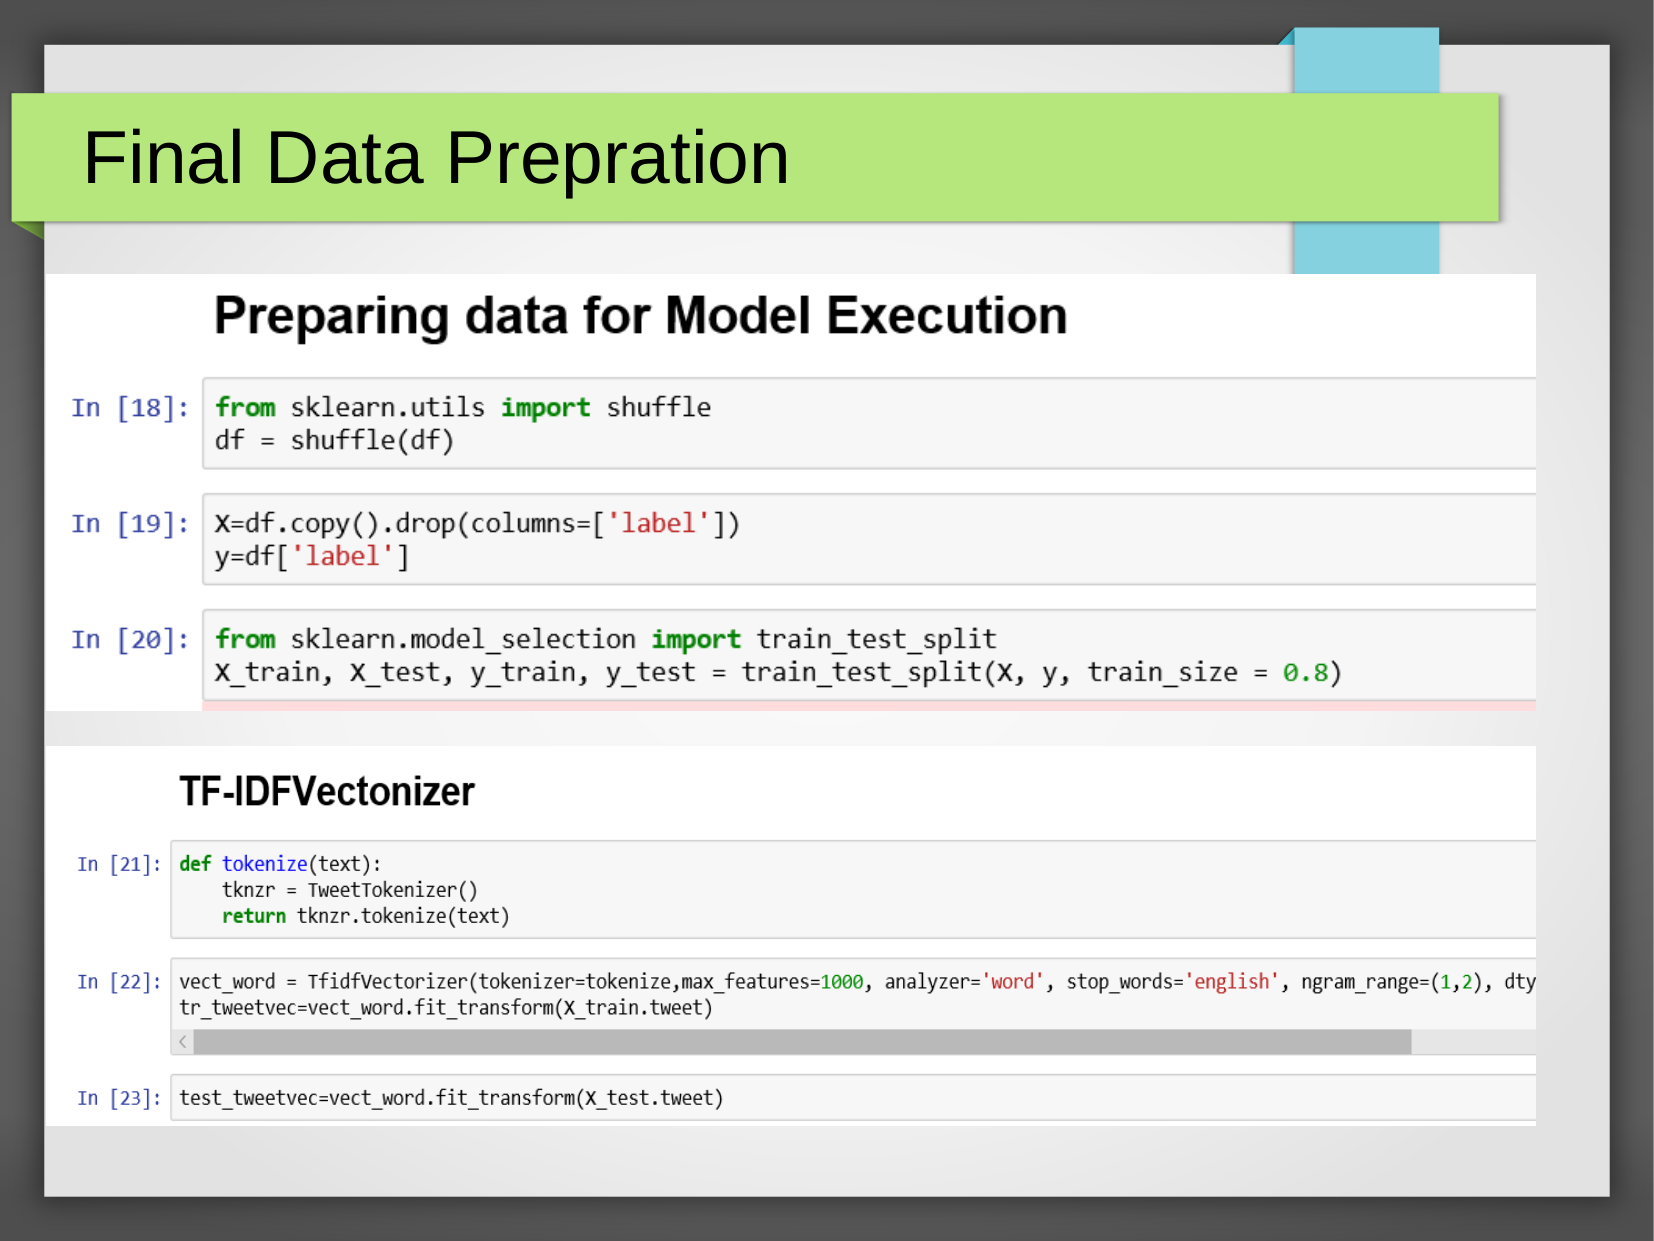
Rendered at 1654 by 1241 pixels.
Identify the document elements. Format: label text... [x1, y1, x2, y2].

picture [46, 746, 1536, 1126]
picture [46, 274, 1536, 711]
title Final Data Prepration [82, 69, 1264, 238]
